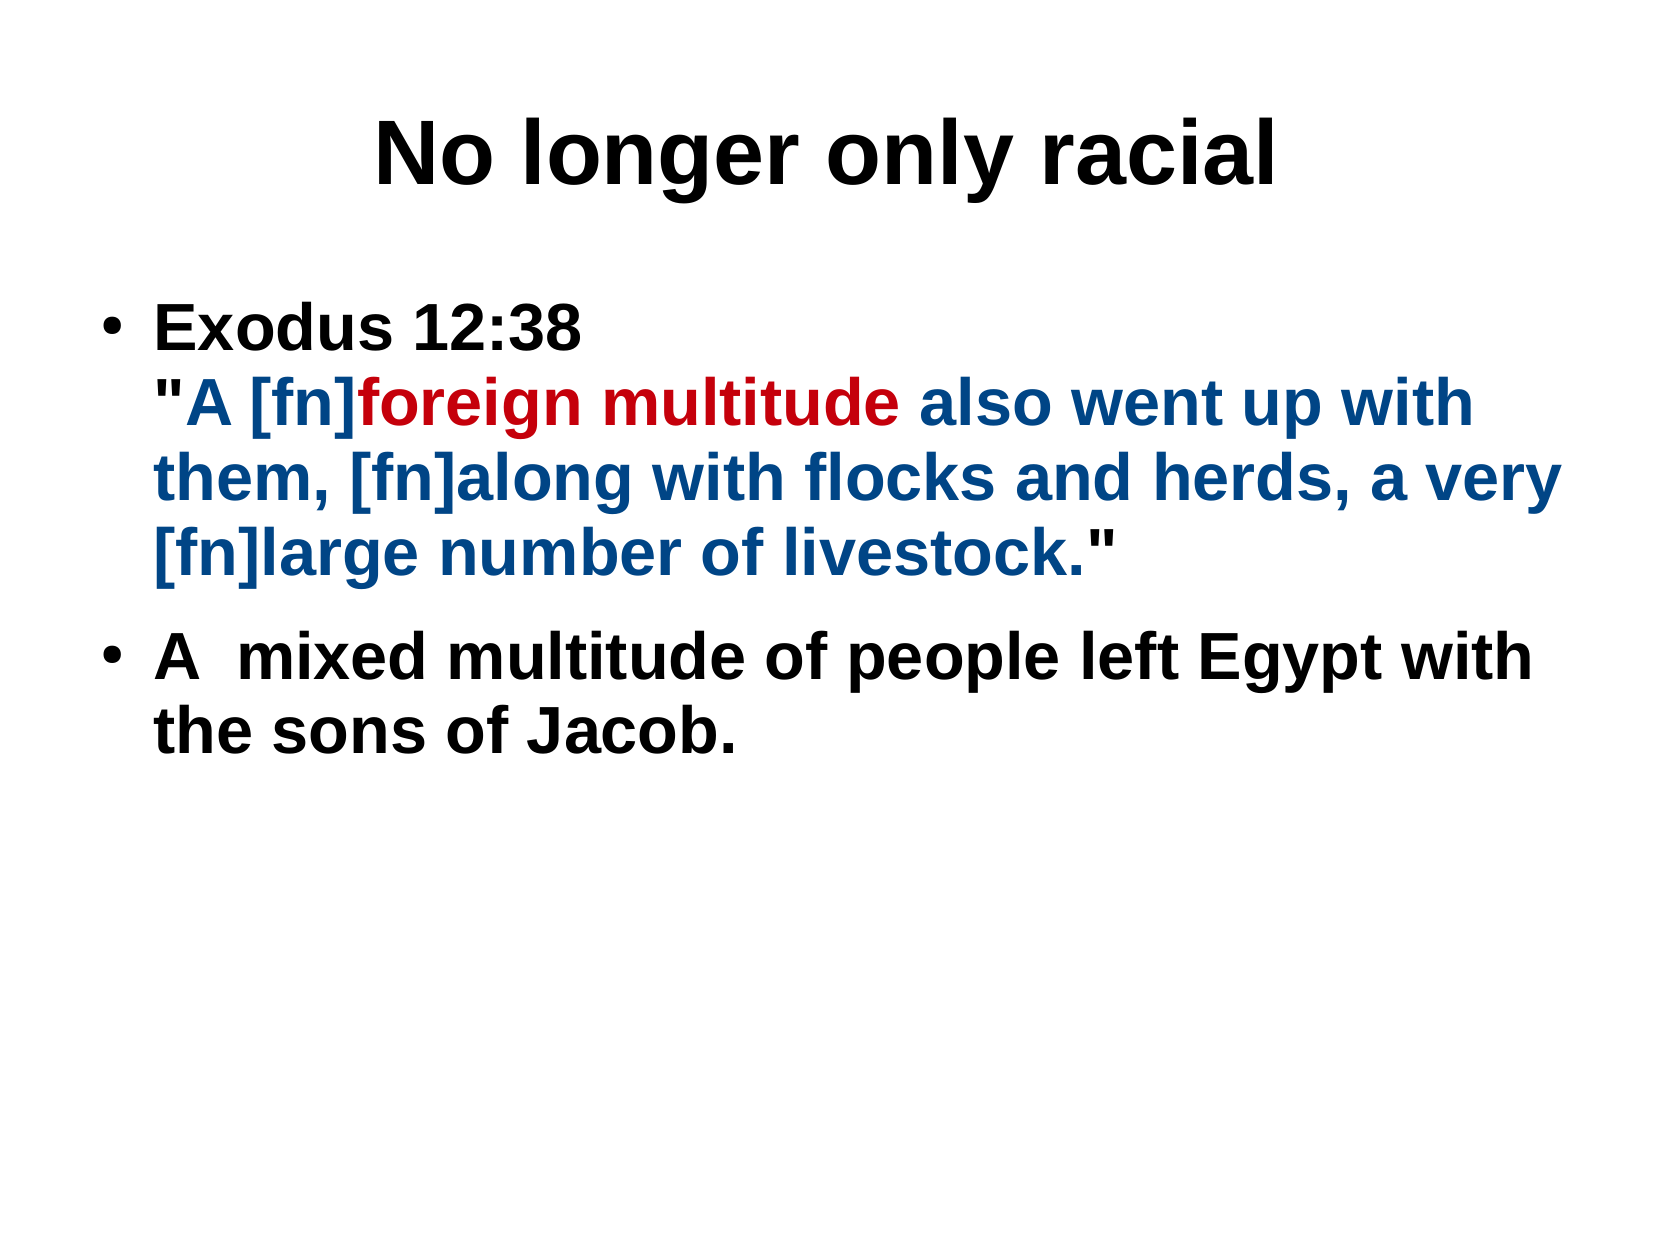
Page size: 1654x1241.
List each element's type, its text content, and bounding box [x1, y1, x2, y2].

title No longer only racial [82, 49, 1571, 257]
list Exodus 12:38 "A [fn]foreign multitude also went up with them, [fn]along with flocks and herds, a very [fn]large number of livestock." A mixed multitude of people left Egypt with the sons of Jacob. [82, 290, 1571, 1109]
